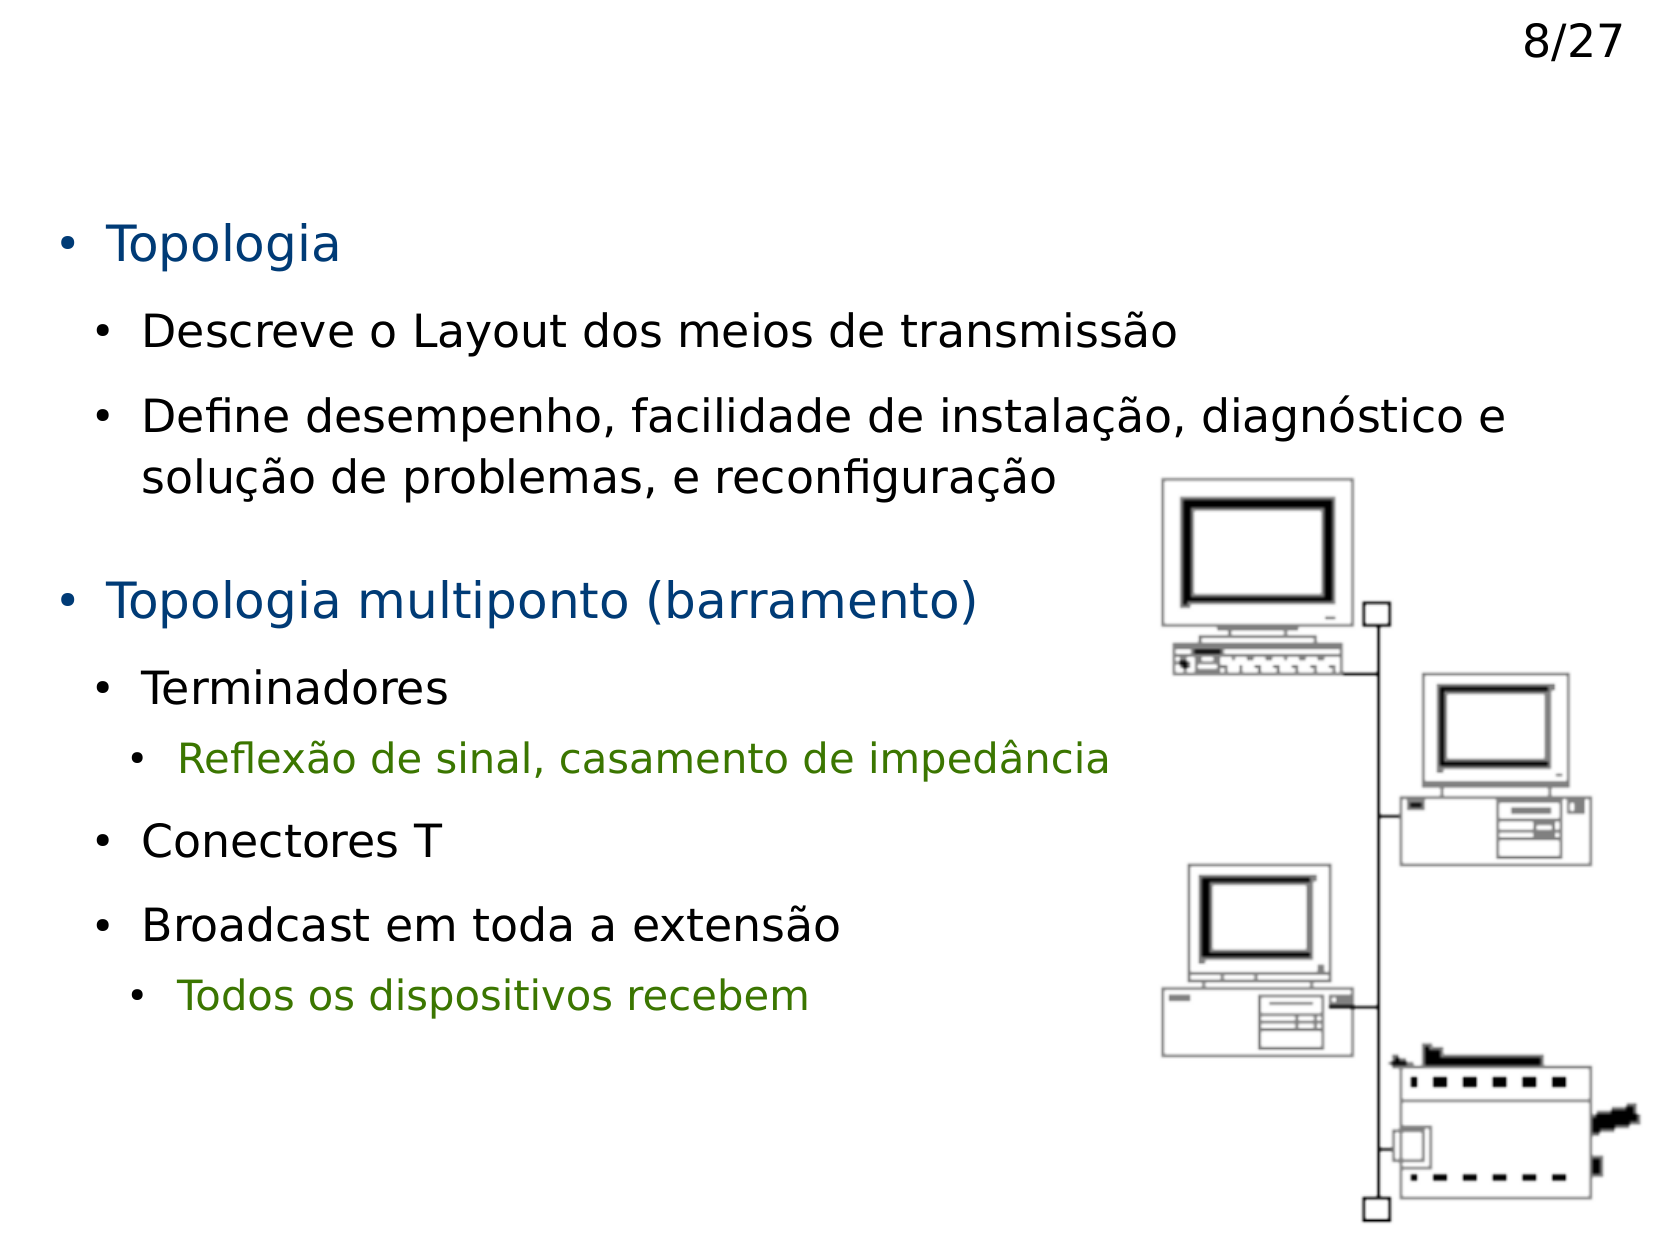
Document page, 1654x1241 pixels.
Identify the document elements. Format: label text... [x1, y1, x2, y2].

list Topologia Descreve o Layout dos meios de transmissão Define desempenho, facilidade de instalação, diagnóstico e solução de problemas, e reconfiguração Topologia multiponto (barramento) Terminadores Reflexão de sinal, casamento de impedância Conectores T Broadcast em toda a extensão Todos os dispositivos recebem [59, 206, 1625, 1211]
picture [1151, 472, 1647, 1231]
